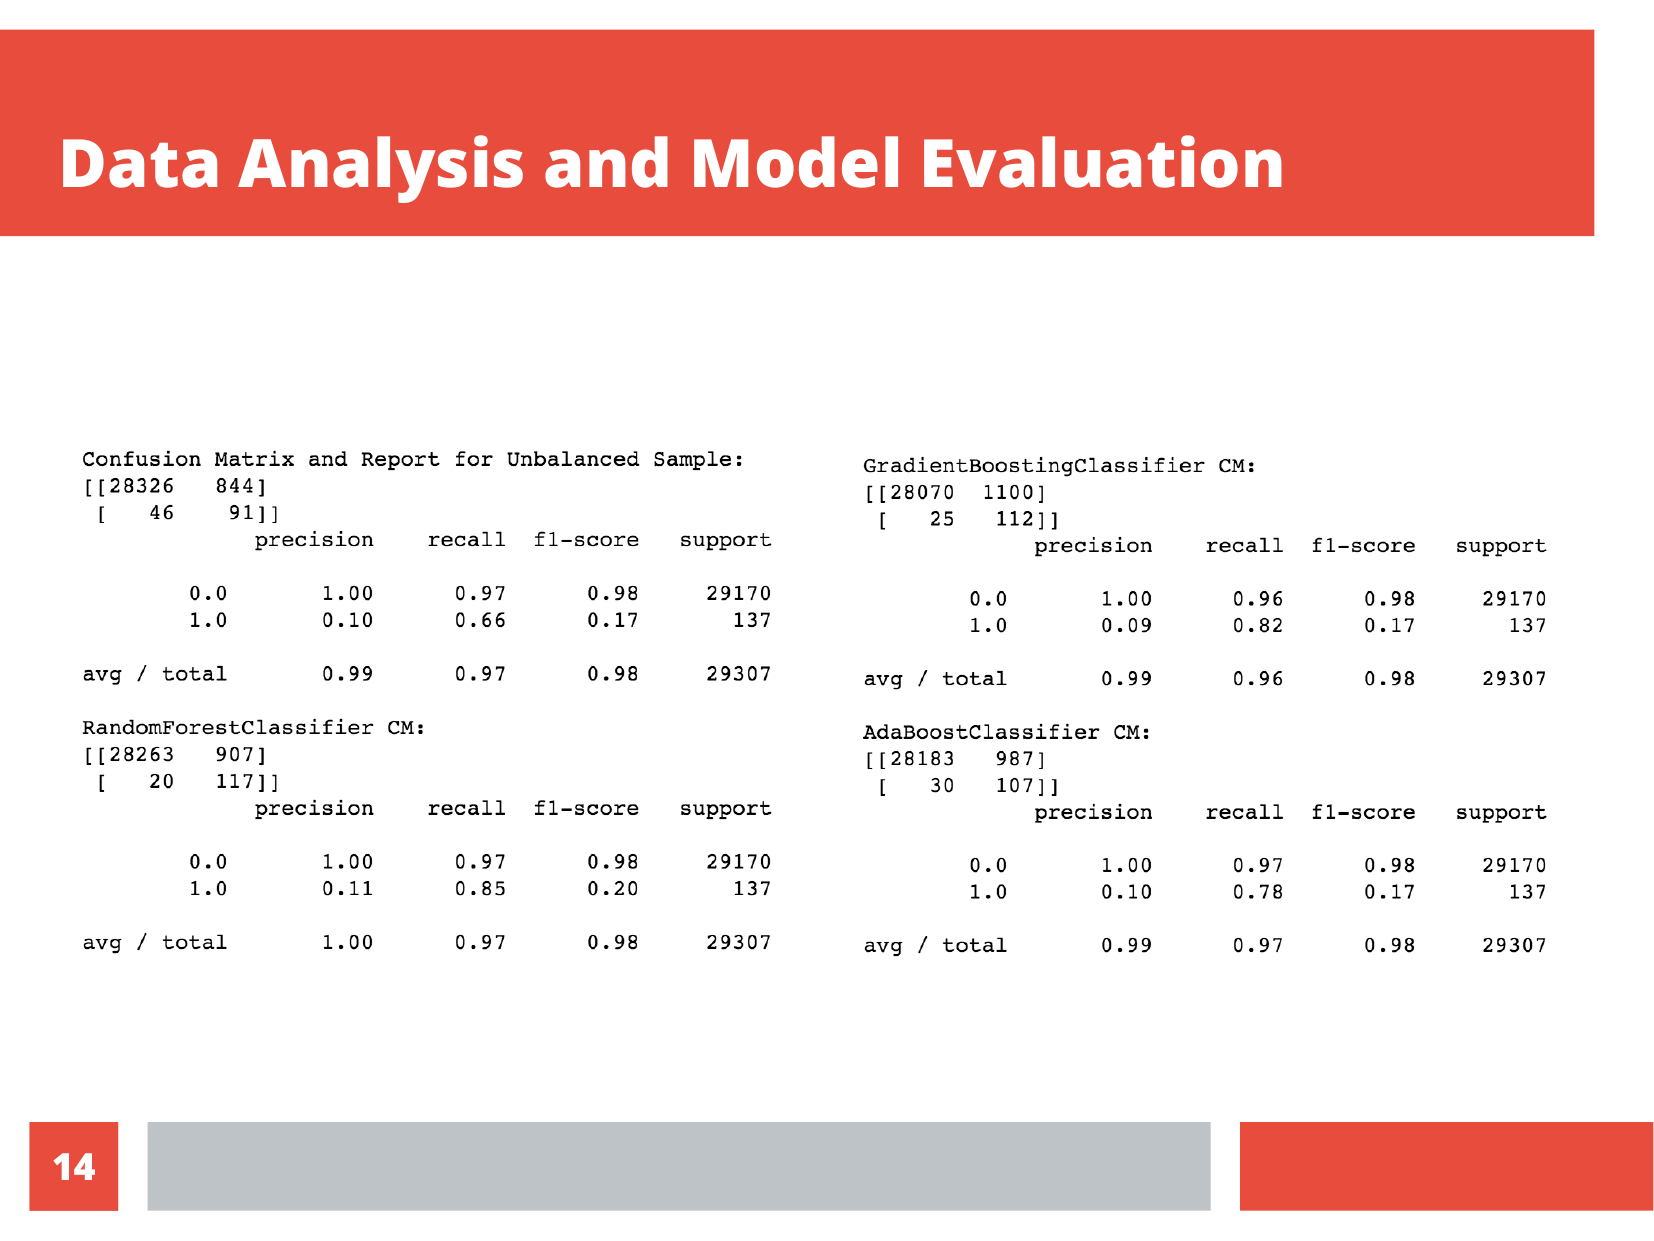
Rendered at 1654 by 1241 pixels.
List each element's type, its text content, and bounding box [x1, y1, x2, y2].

picture [58, 440, 794, 977]
picture [830, 442, 1566, 975]
title Data Analysis and Model Evaluation [59, 59, 1595, 207]
